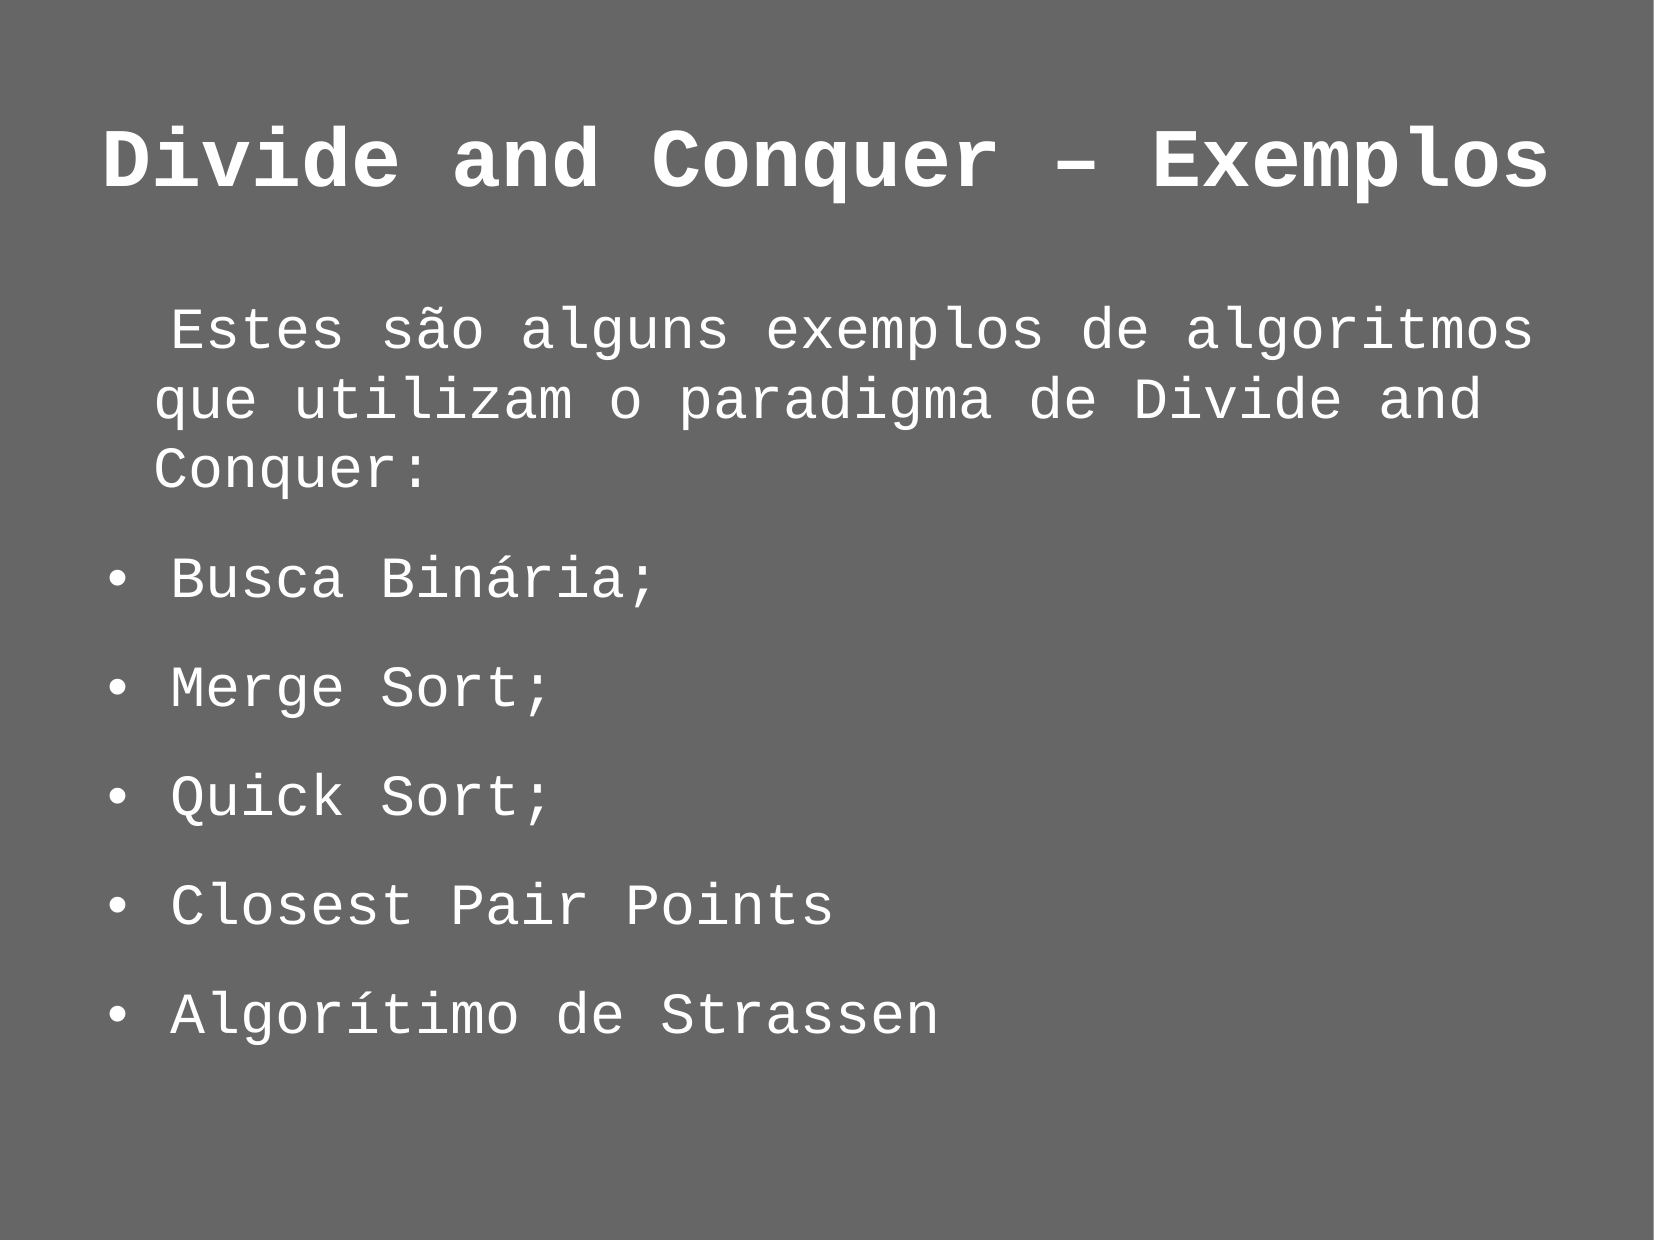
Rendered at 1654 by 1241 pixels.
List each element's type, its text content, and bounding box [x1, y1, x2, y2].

text_box Divide and Conquer – Exemplos [47, 102, 1607, 203]
text_box Estes são alguns exemplos de algoritmos que utilizam o paradigma de Divide and Conquer: • Busca Binária; • Merge Sort; • Quick Sort; • Closest Pair Points • Algorítimo de Strassen [82, 290, 1571, 1134]
